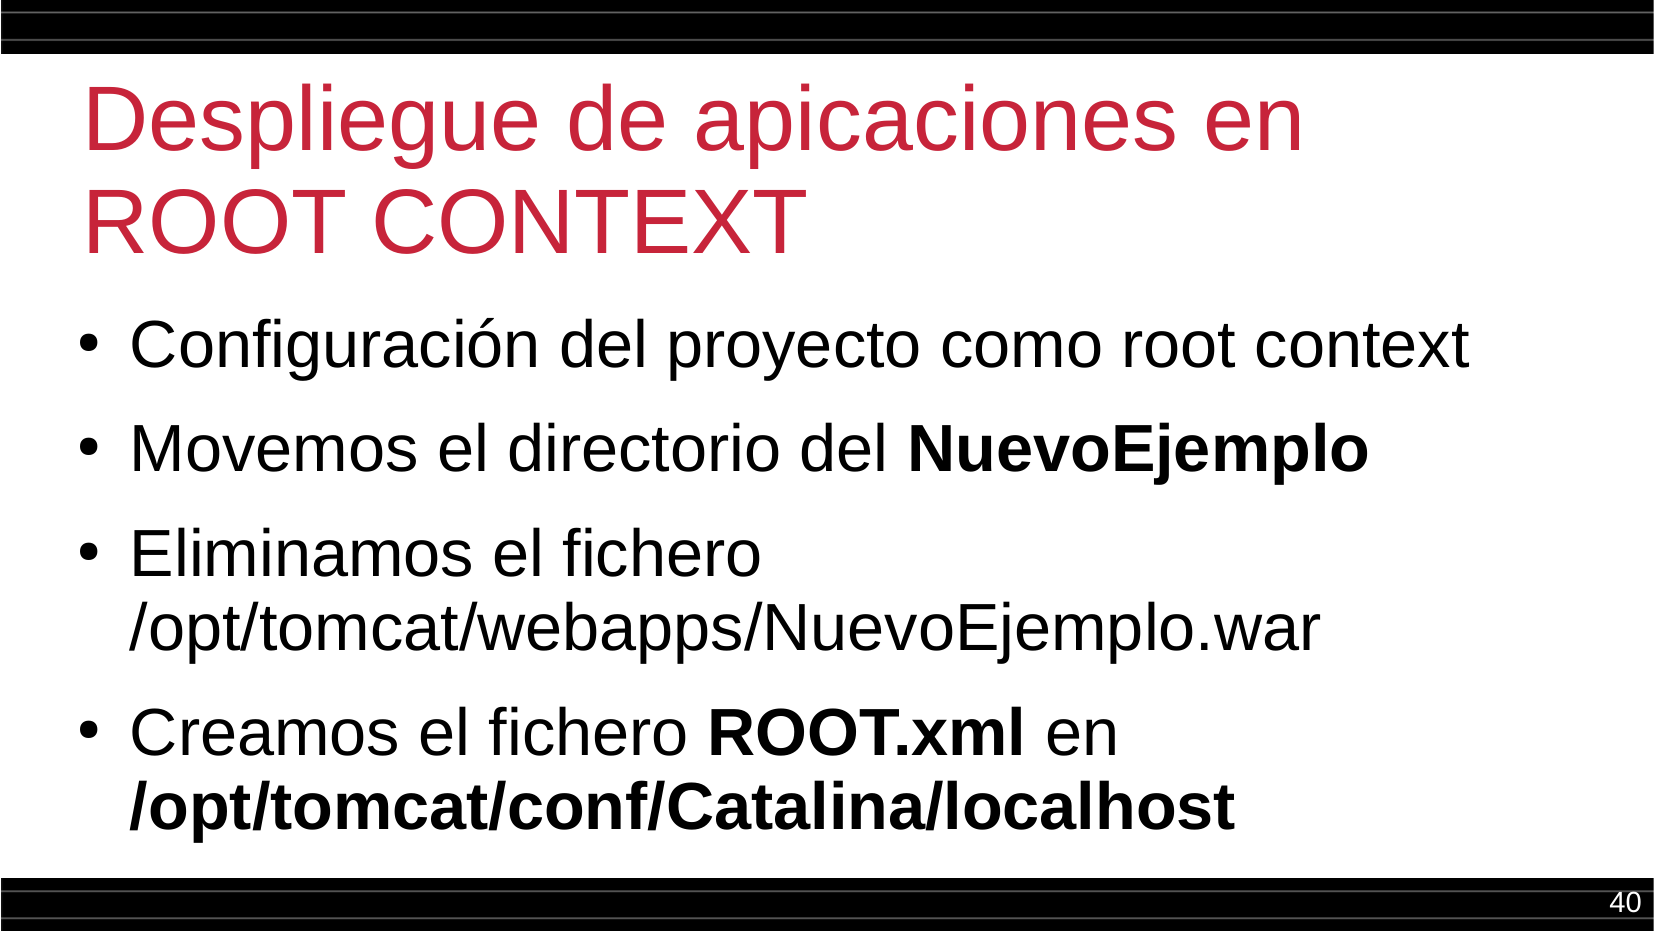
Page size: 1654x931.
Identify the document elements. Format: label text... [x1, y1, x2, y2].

picture [1, 878, 1654, 931]
title Despliegue de apicaciones en ROOT CONTEXT [82, 67, 1571, 273]
picture [1, 0, 1654, 54]
list Configuración del proyecto como root context Movemos el directorio del NuevoEjemplo Eliminamos el fichero /opt/tomcat/webapps/NuevoEjemplo.war Creamos el fichero ROOT.xml en /opt/tomcat/conf/Catalina/localhost [59, 307, 1548, 886]
